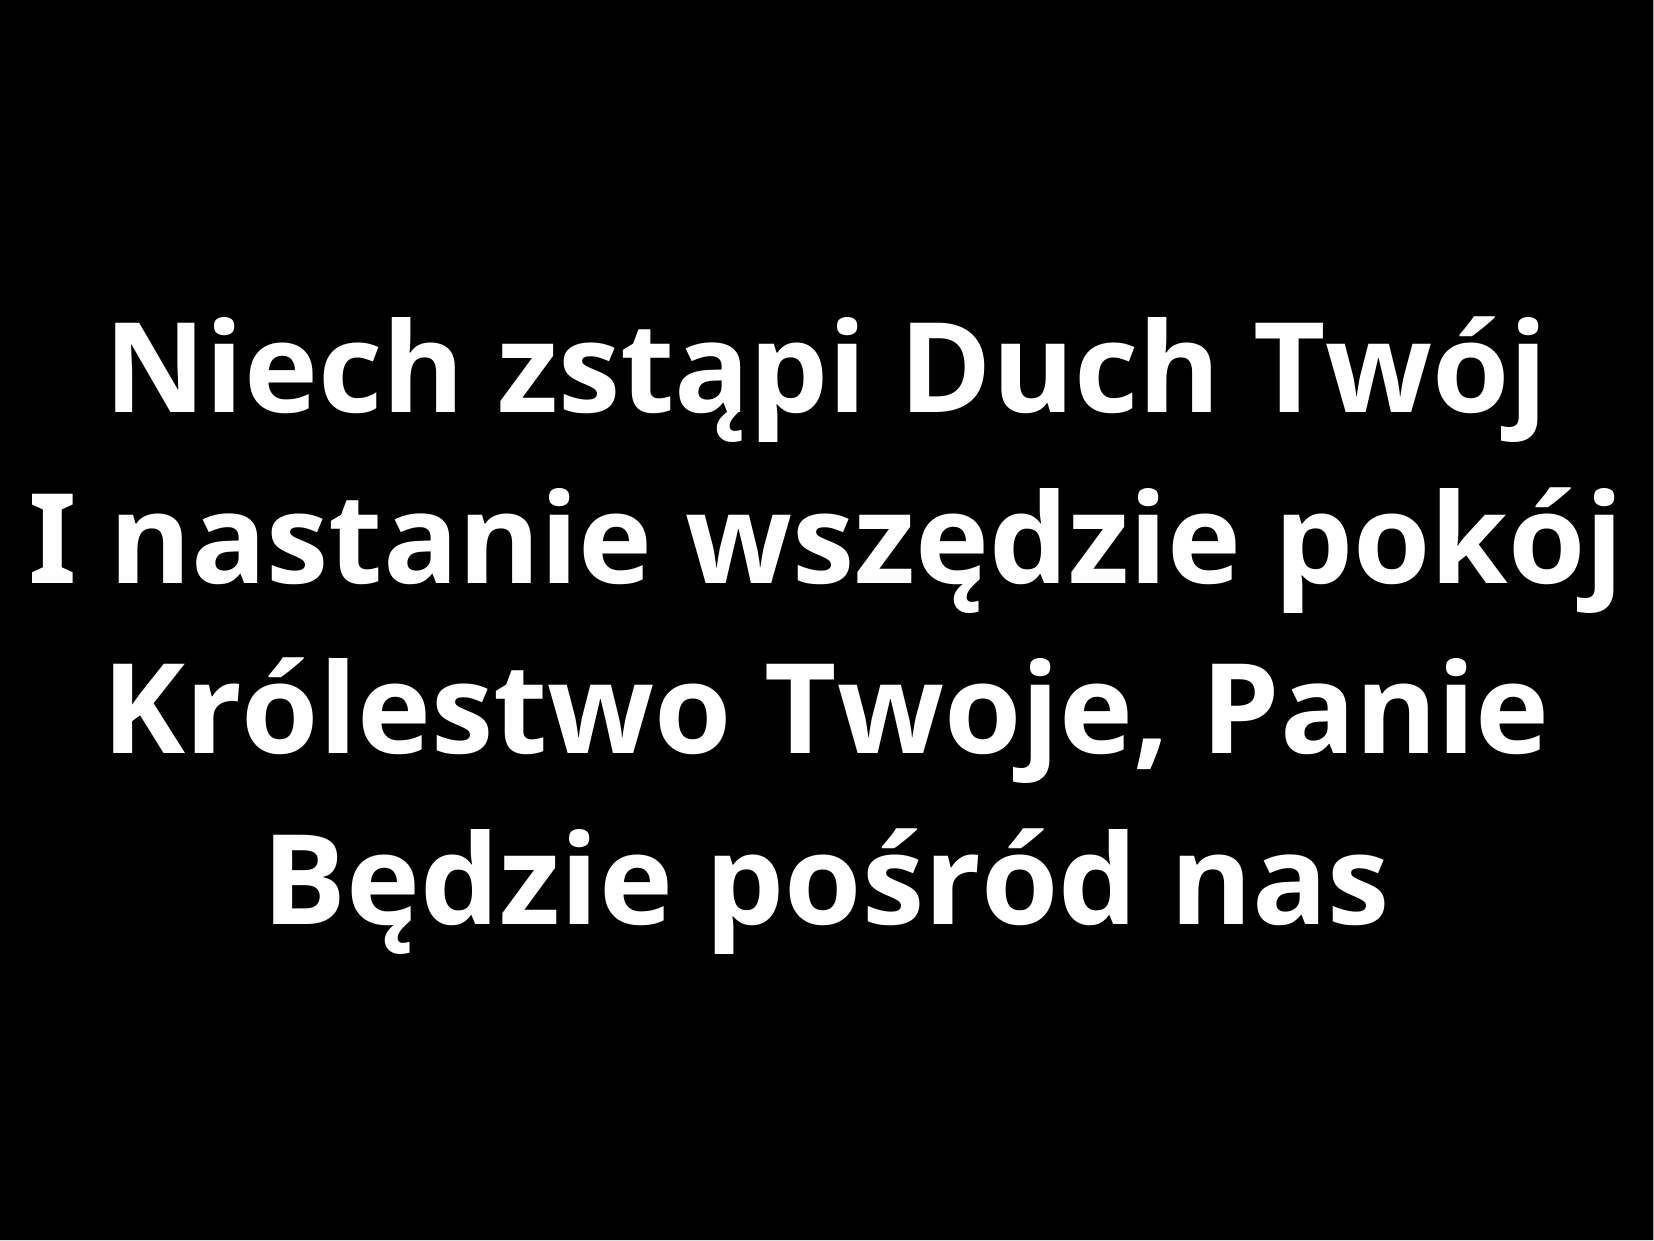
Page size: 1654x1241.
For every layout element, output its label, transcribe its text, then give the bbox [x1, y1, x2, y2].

title Niech zstąpi Duch Twój I nastanie wszędzie pokój Królestwo Twoje, Panie Będzie pośród nas [0, 0, 1654, 1241]
